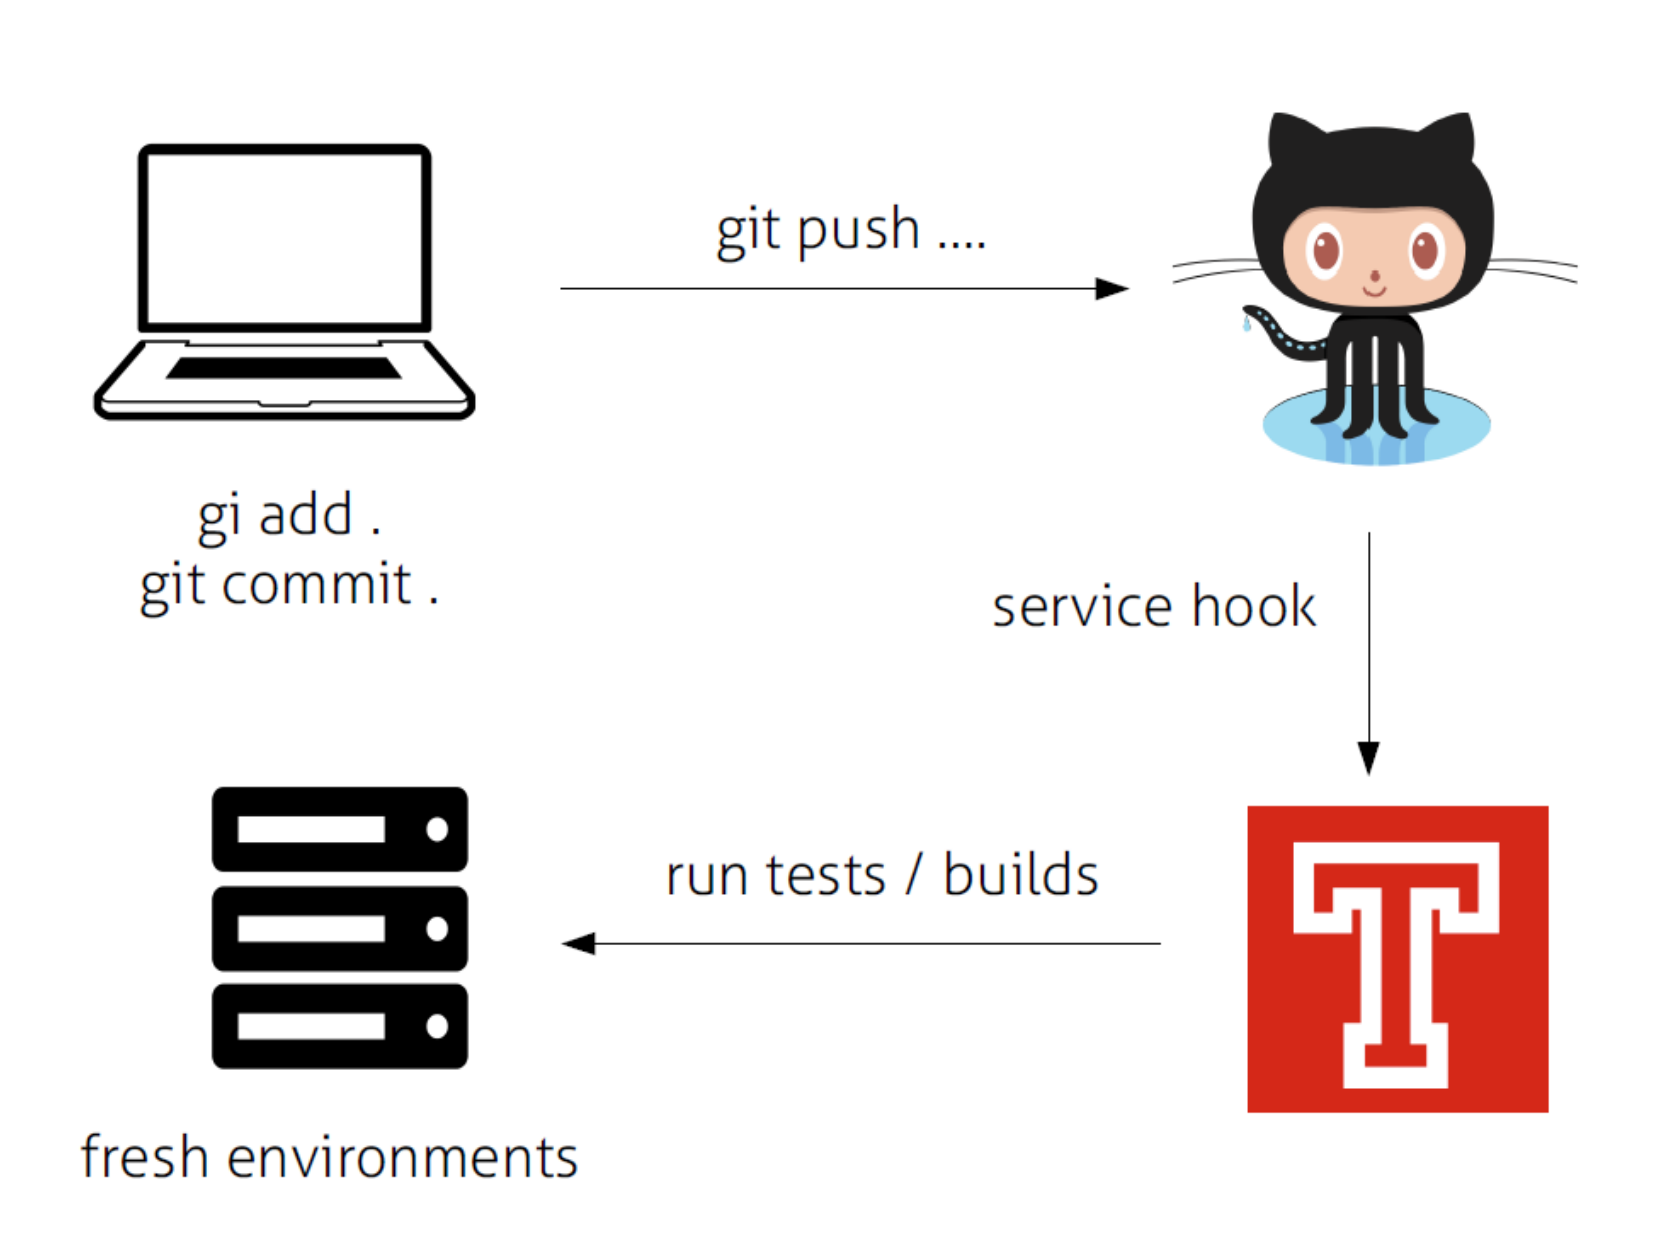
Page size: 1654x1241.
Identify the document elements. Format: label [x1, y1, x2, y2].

picture [59, 94, 1595, 1205]
